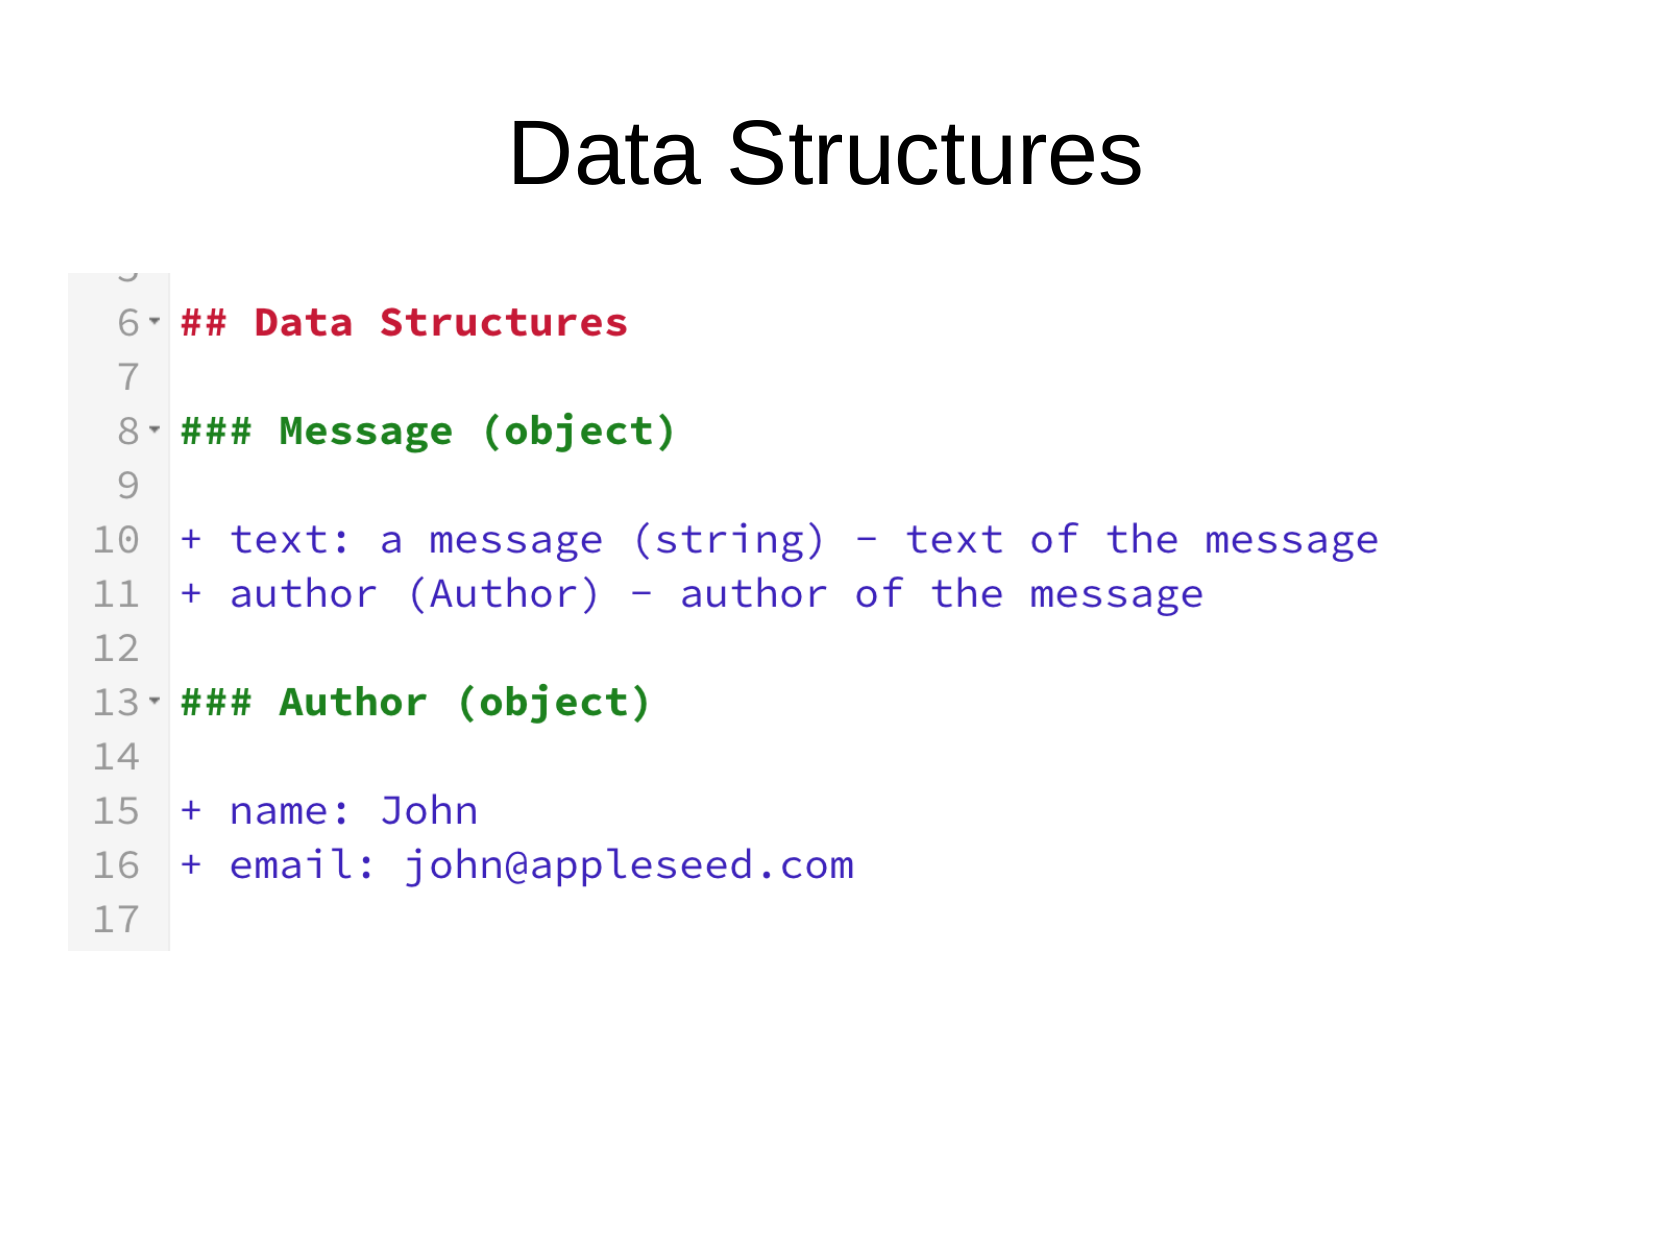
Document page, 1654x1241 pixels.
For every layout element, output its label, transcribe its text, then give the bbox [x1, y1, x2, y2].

title Data Structures [82, 49, 1571, 257]
picture [68, 273, 1459, 951]
